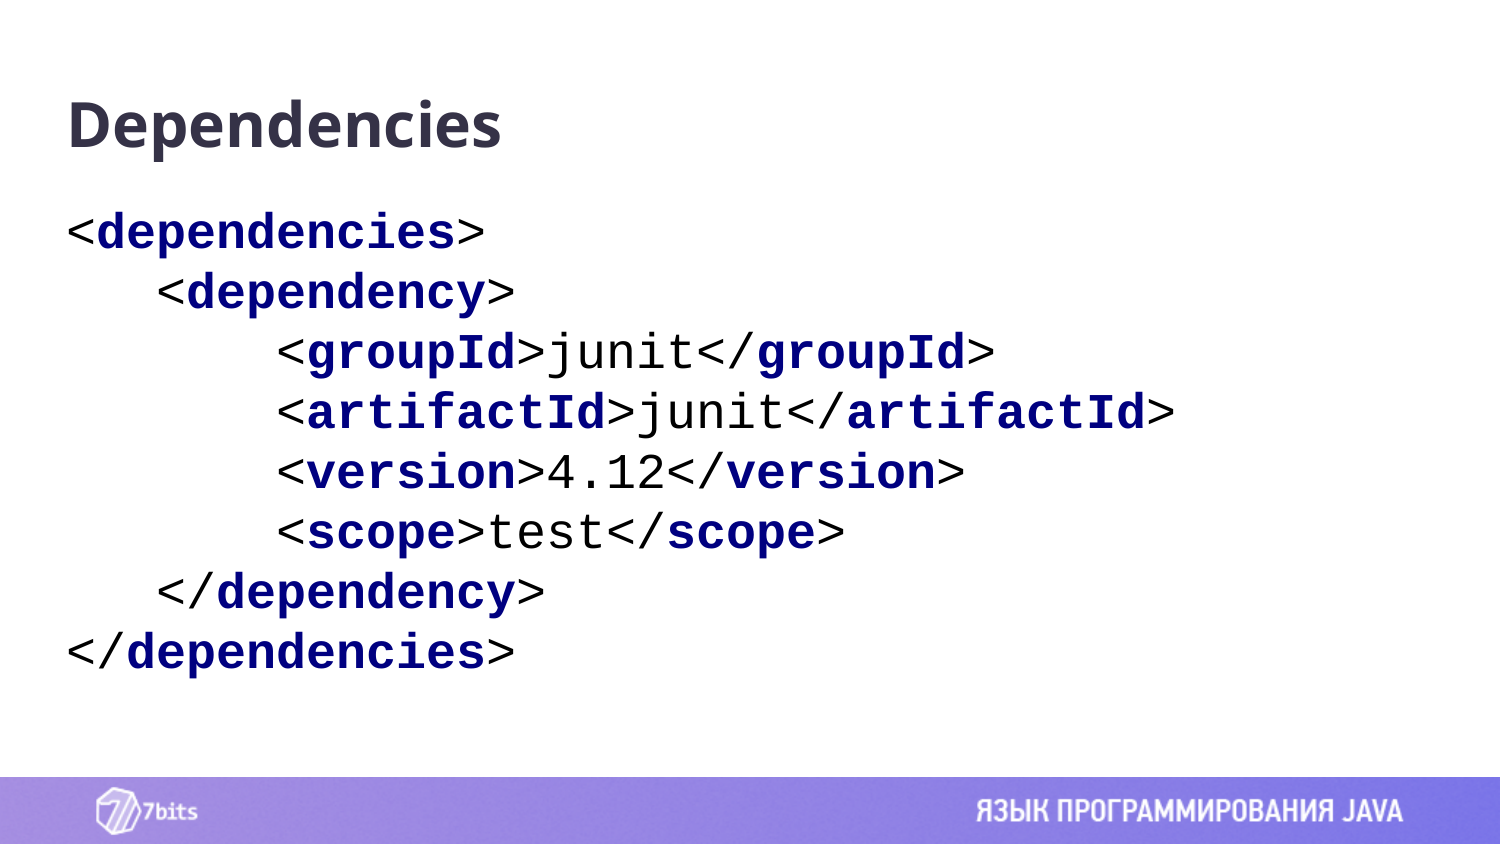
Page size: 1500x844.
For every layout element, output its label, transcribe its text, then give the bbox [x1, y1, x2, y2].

list <dependencies> <dependency> <groupId>junit</groupId> <artifactId>junit</artifactId> <version>4.12</version> <scope>test</scope> </dependency> </dependencies> [51, 184, 1449, 745]
picture [0, 777, 1500, 844]
title Dependencies [51, 69, 1449, 164]
